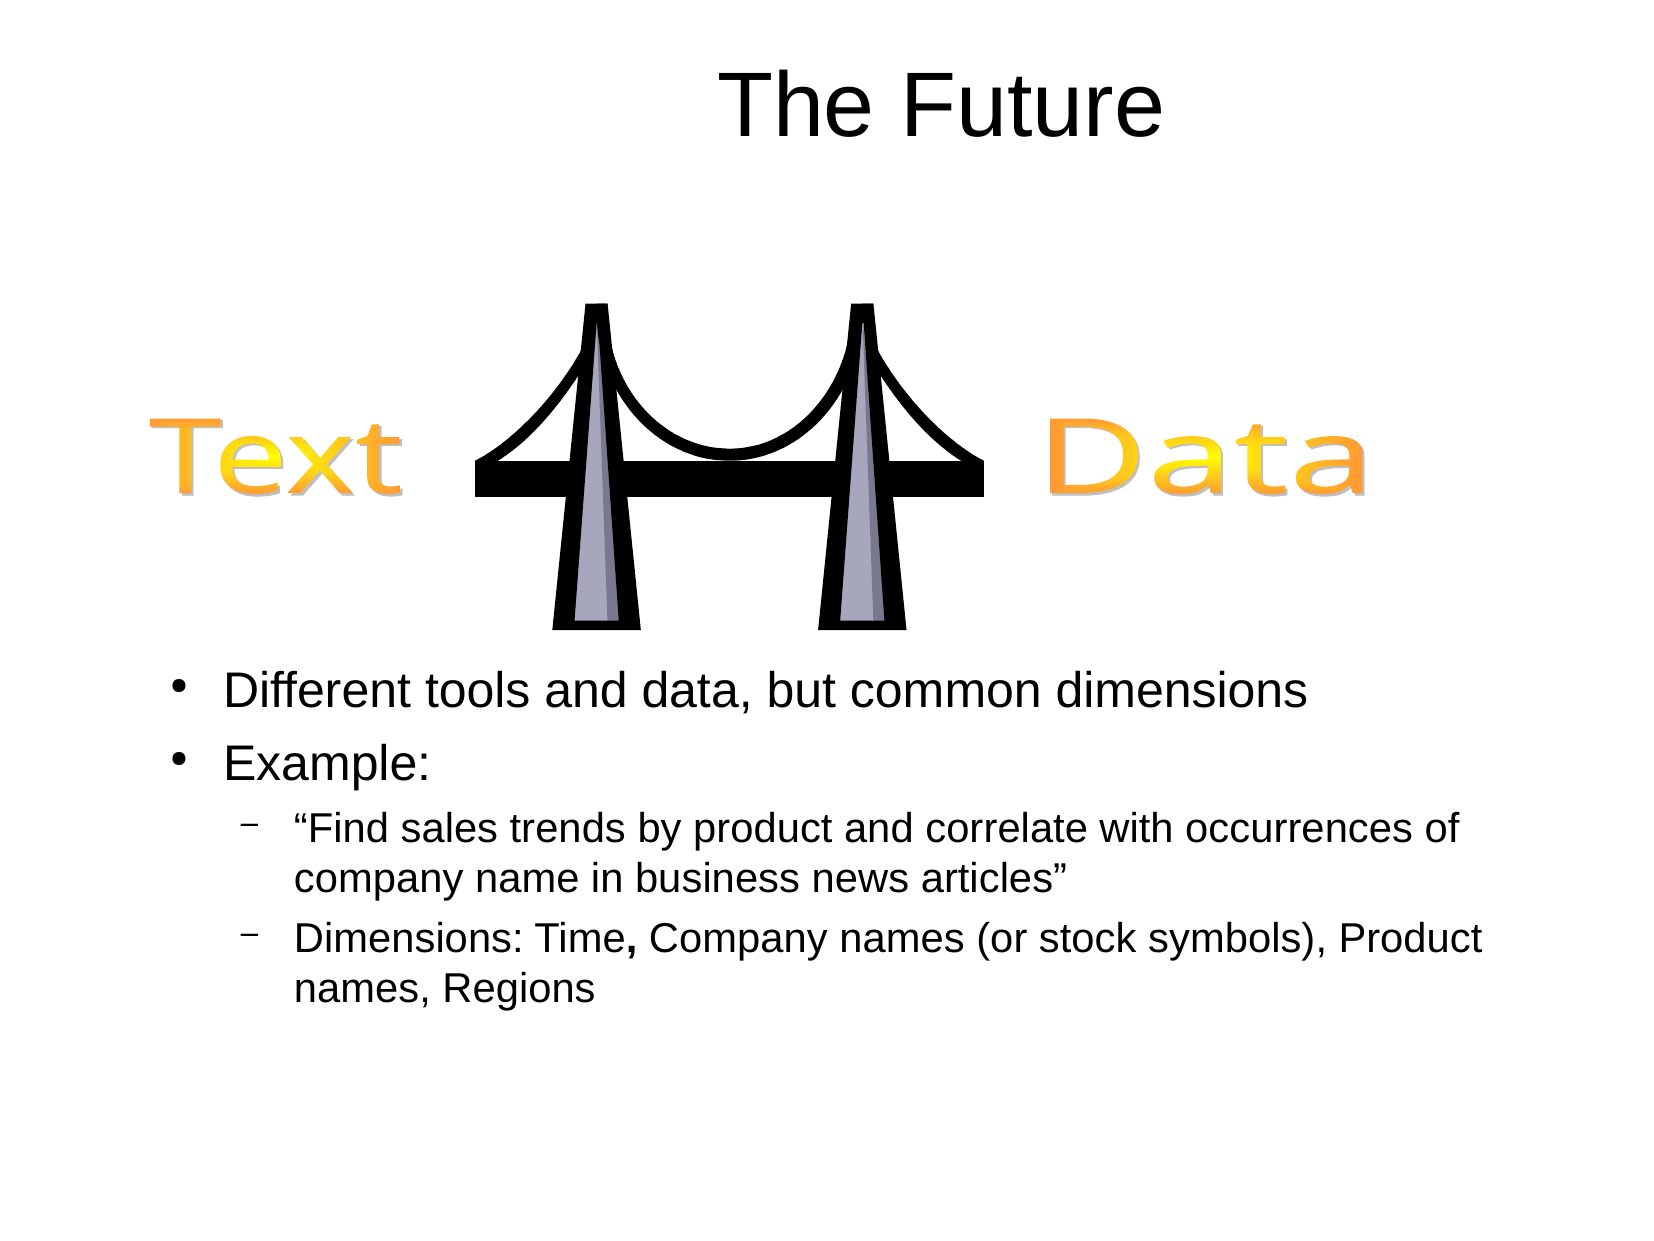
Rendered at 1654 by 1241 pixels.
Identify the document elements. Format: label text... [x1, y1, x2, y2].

text_box Text [149, 418, 221, 493]
text_box Data [1050, 418, 1138, 493]
text_box Text [220, 435, 281, 494]
text_box Data [1235, 424, 1286, 494]
picture [474, 300, 988, 634]
list Different tools and data, but common dimensions Example: “Find sales trends by product and correlate with occurrences of company name in business news articles” Dimensions: Time, Company names (or stock symbols), Product names, Regions [137, 650, 1538, 1080]
text_box Data [1295, 436, 1363, 494]
text_box Data [1154, 436, 1221, 494]
text_box Text [357, 424, 400, 494]
title The Future [287, 37, 1563, 163]
text_box Text [287, 437, 353, 493]
